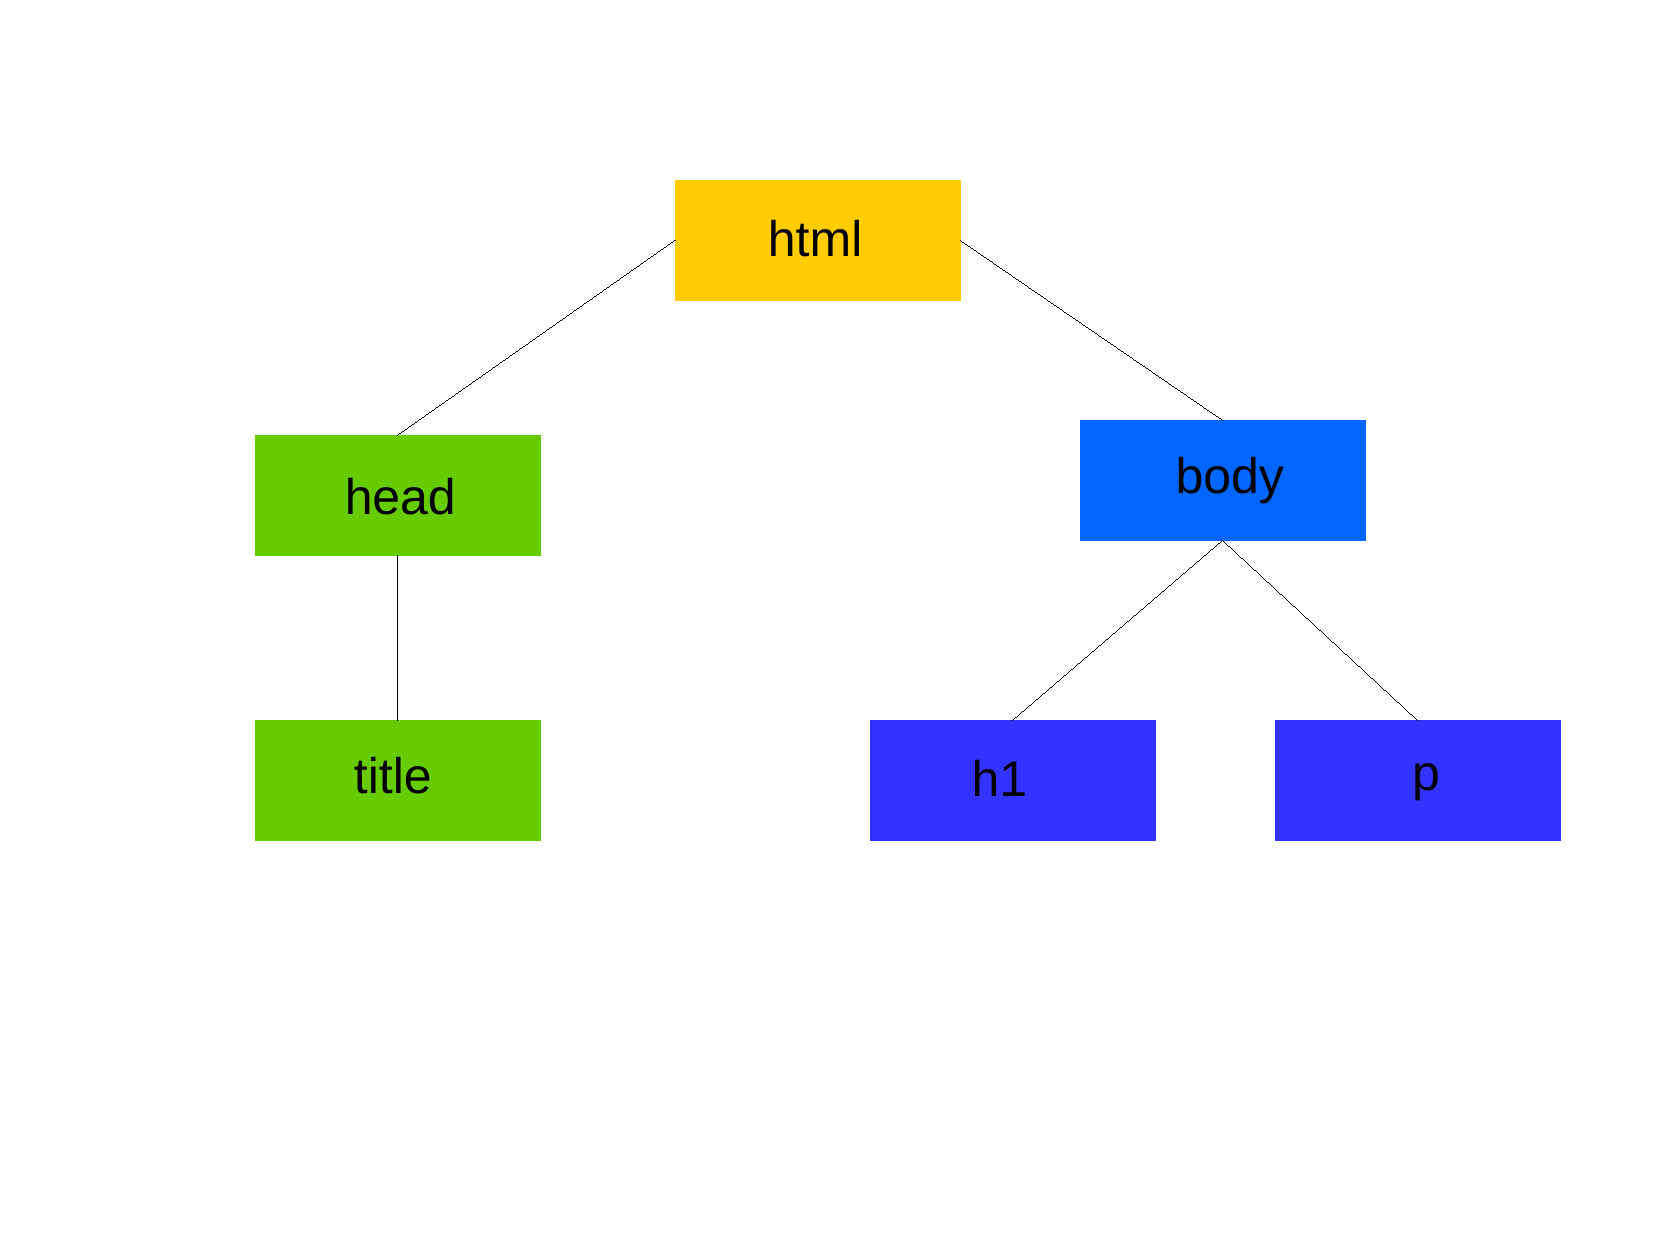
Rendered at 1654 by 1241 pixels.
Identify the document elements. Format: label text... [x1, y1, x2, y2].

text_box [255, 435, 541, 556]
text_box body [1160, 440, 1326, 568]
text_box [255, 720, 541, 841]
text_box h1 [956, 744, 1092, 820]
text_box title [339, 740, 475, 816]
text_box [1275, 720, 1561, 841]
text_box html [753, 204, 889, 280]
text_box p [1397, 738, 1533, 814]
text_box [675, 180, 961, 301]
text_box head [330, 461, 481, 589]
text_box [1080, 420, 1366, 541]
text_box [870, 720, 1156, 841]
